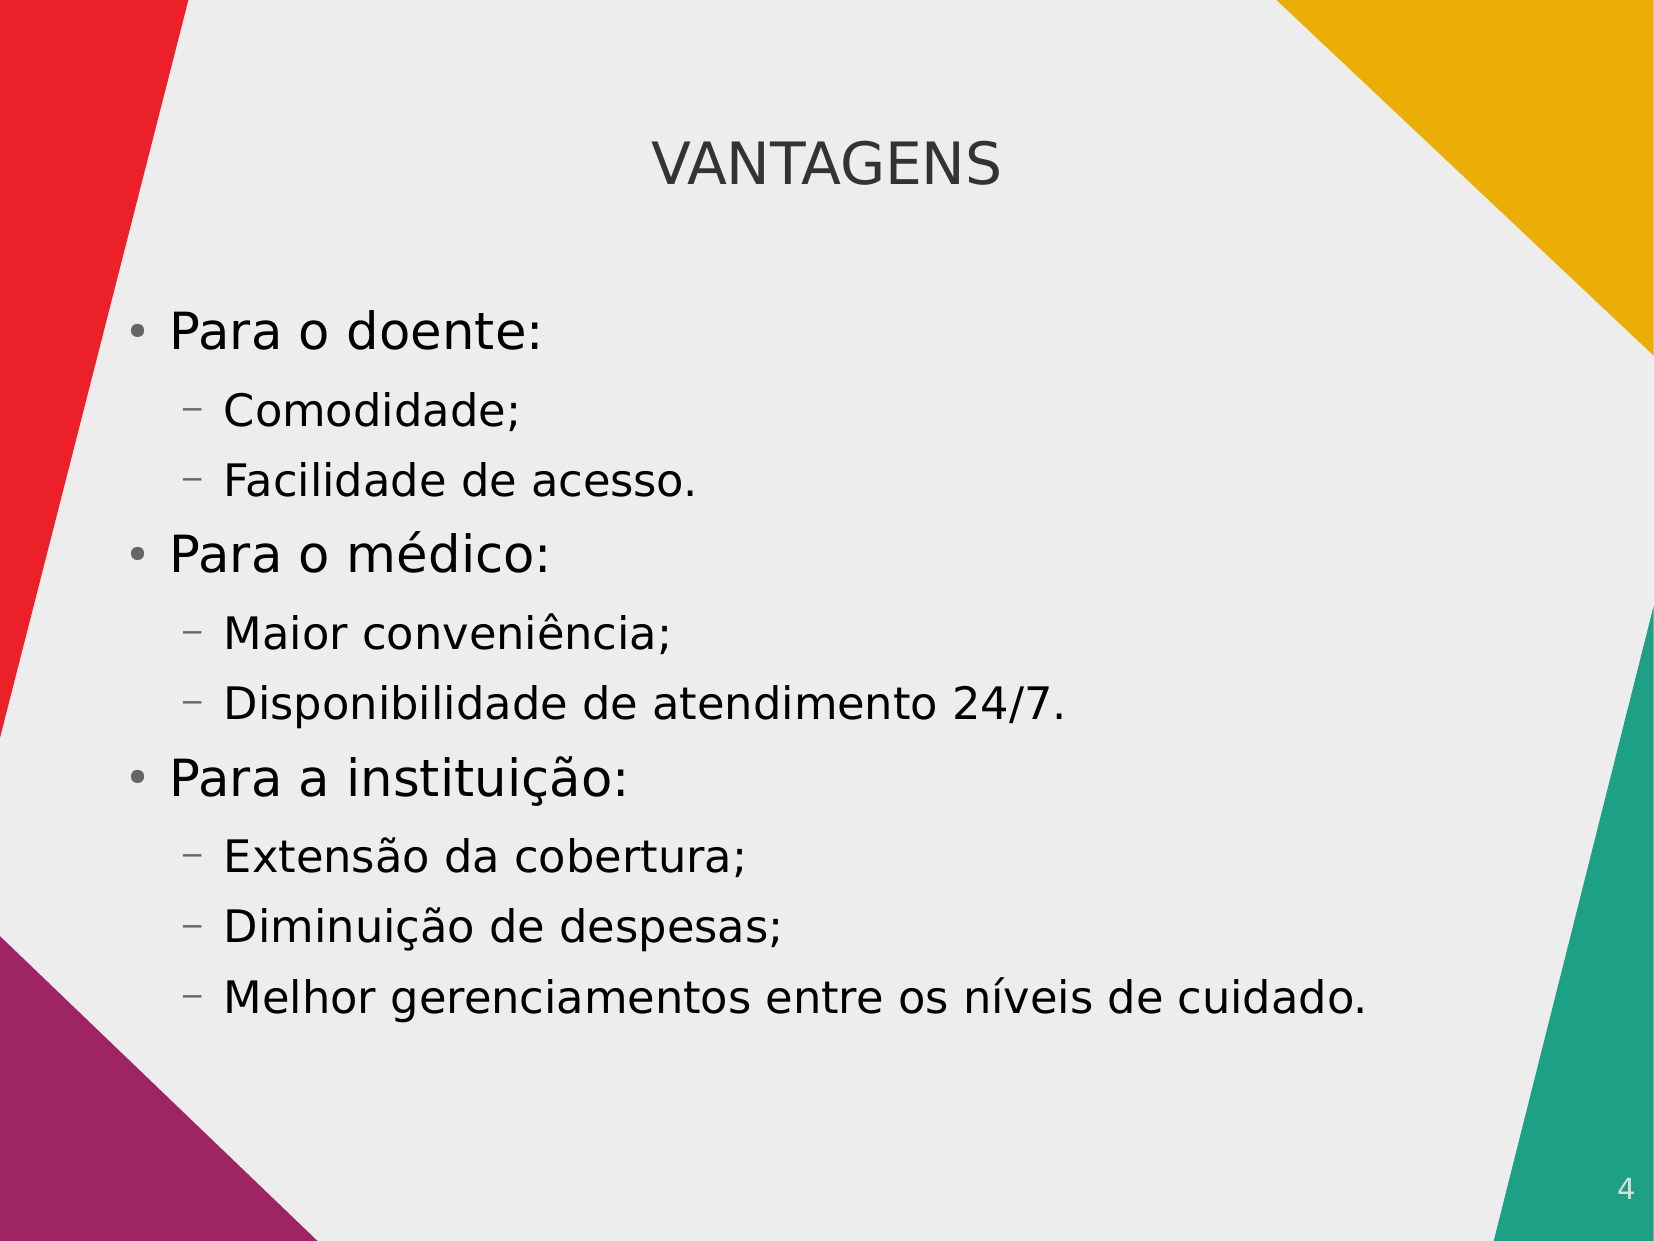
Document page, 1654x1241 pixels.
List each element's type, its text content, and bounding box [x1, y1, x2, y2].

list Para o doente: Comodidade; Facilidade de acesso. Para o médico: Maior conveniência; Disponibilidade de atendimento 24/7. Para a instituição: Extensão da cobertura; Diminuição de despesas; Melhor gerenciamentos entre os níveis de cuidado. [114, 302, 1539, 1033]
title VANTAGENS [114, 59, 1539, 271]
